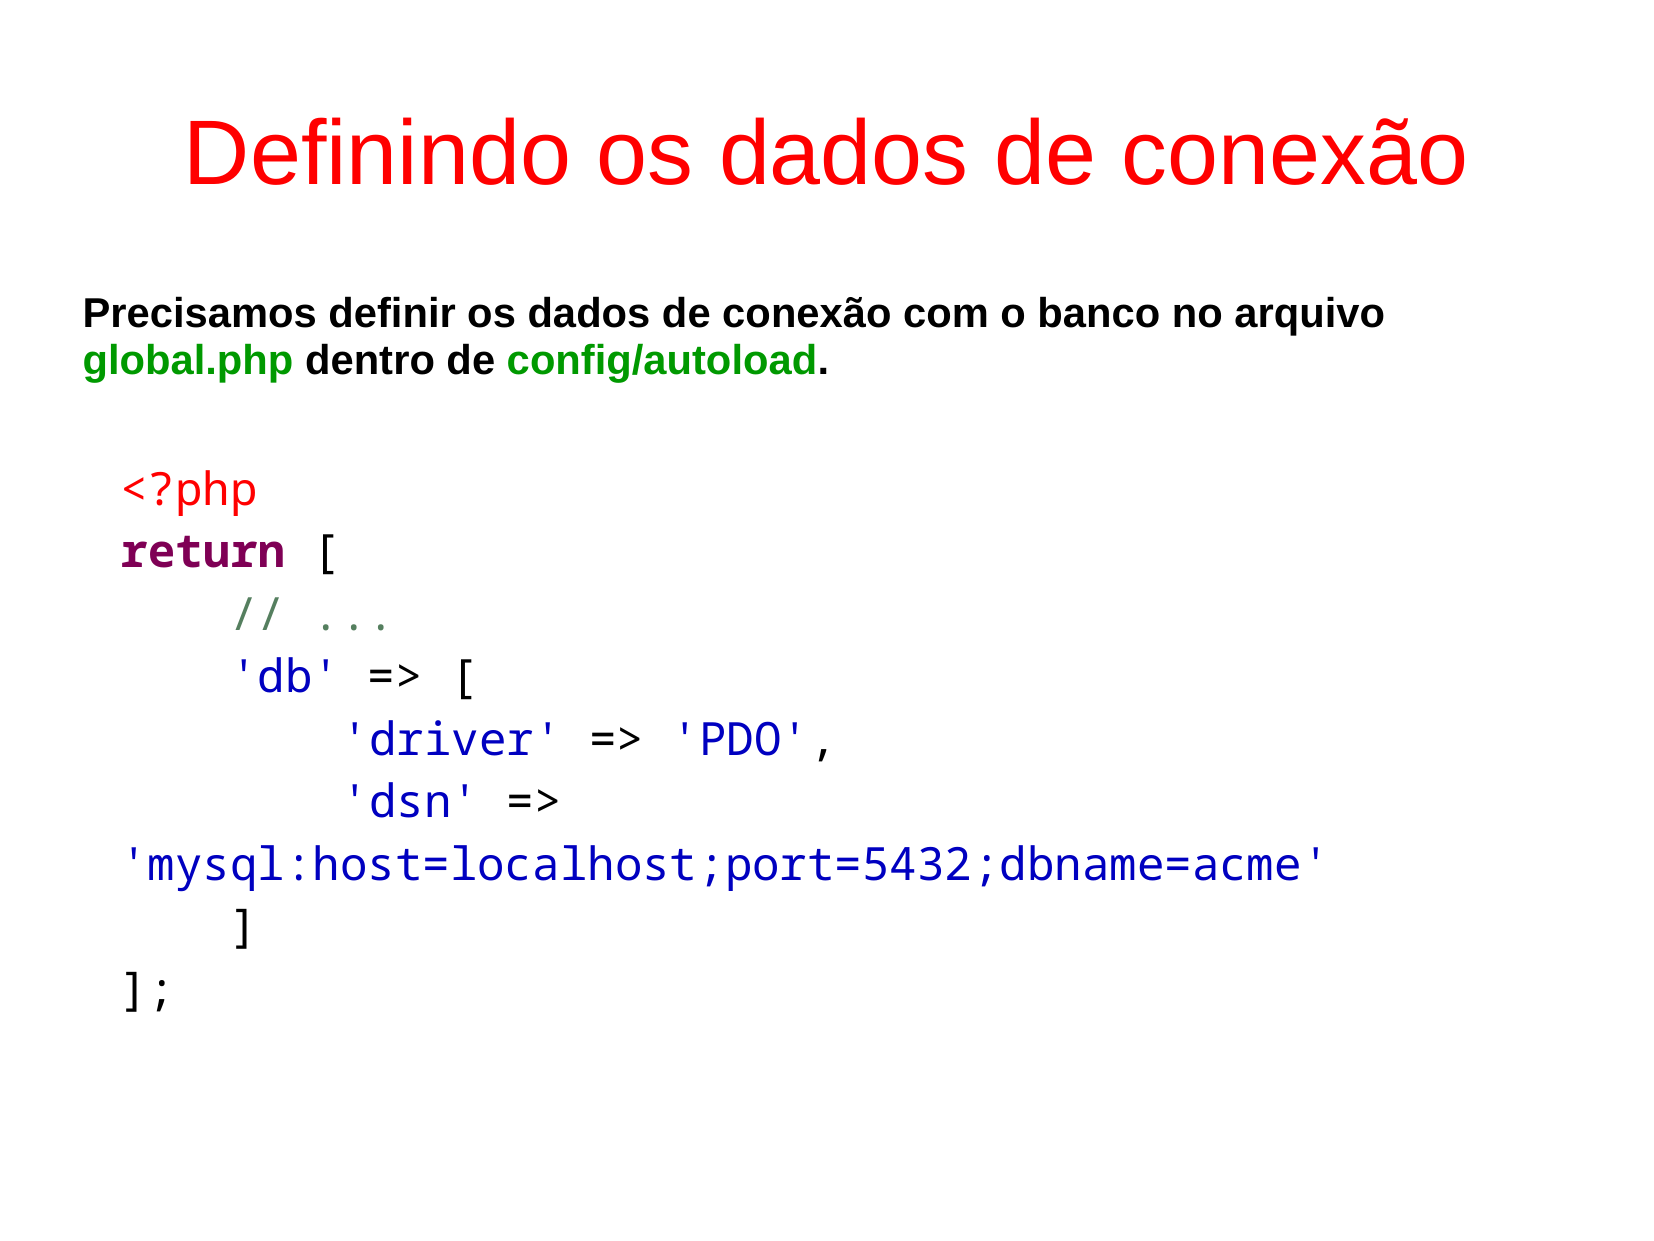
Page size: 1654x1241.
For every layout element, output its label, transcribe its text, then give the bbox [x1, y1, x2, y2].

title Definindo os dados de conexão [82, 49, 1571, 257]
text_box <?php return [ // ... 'db' => [ 'driver' => 'PDO', 'dsn' => 'mysql:host=localhost;port=5432;dbname=acme' ] ]; [105, 448, 1588, 1170]
list Precisamos definir os dados de conexão com o banco no arquivo global.php dentro de config/autoload. [82, 290, 1571, 934]
